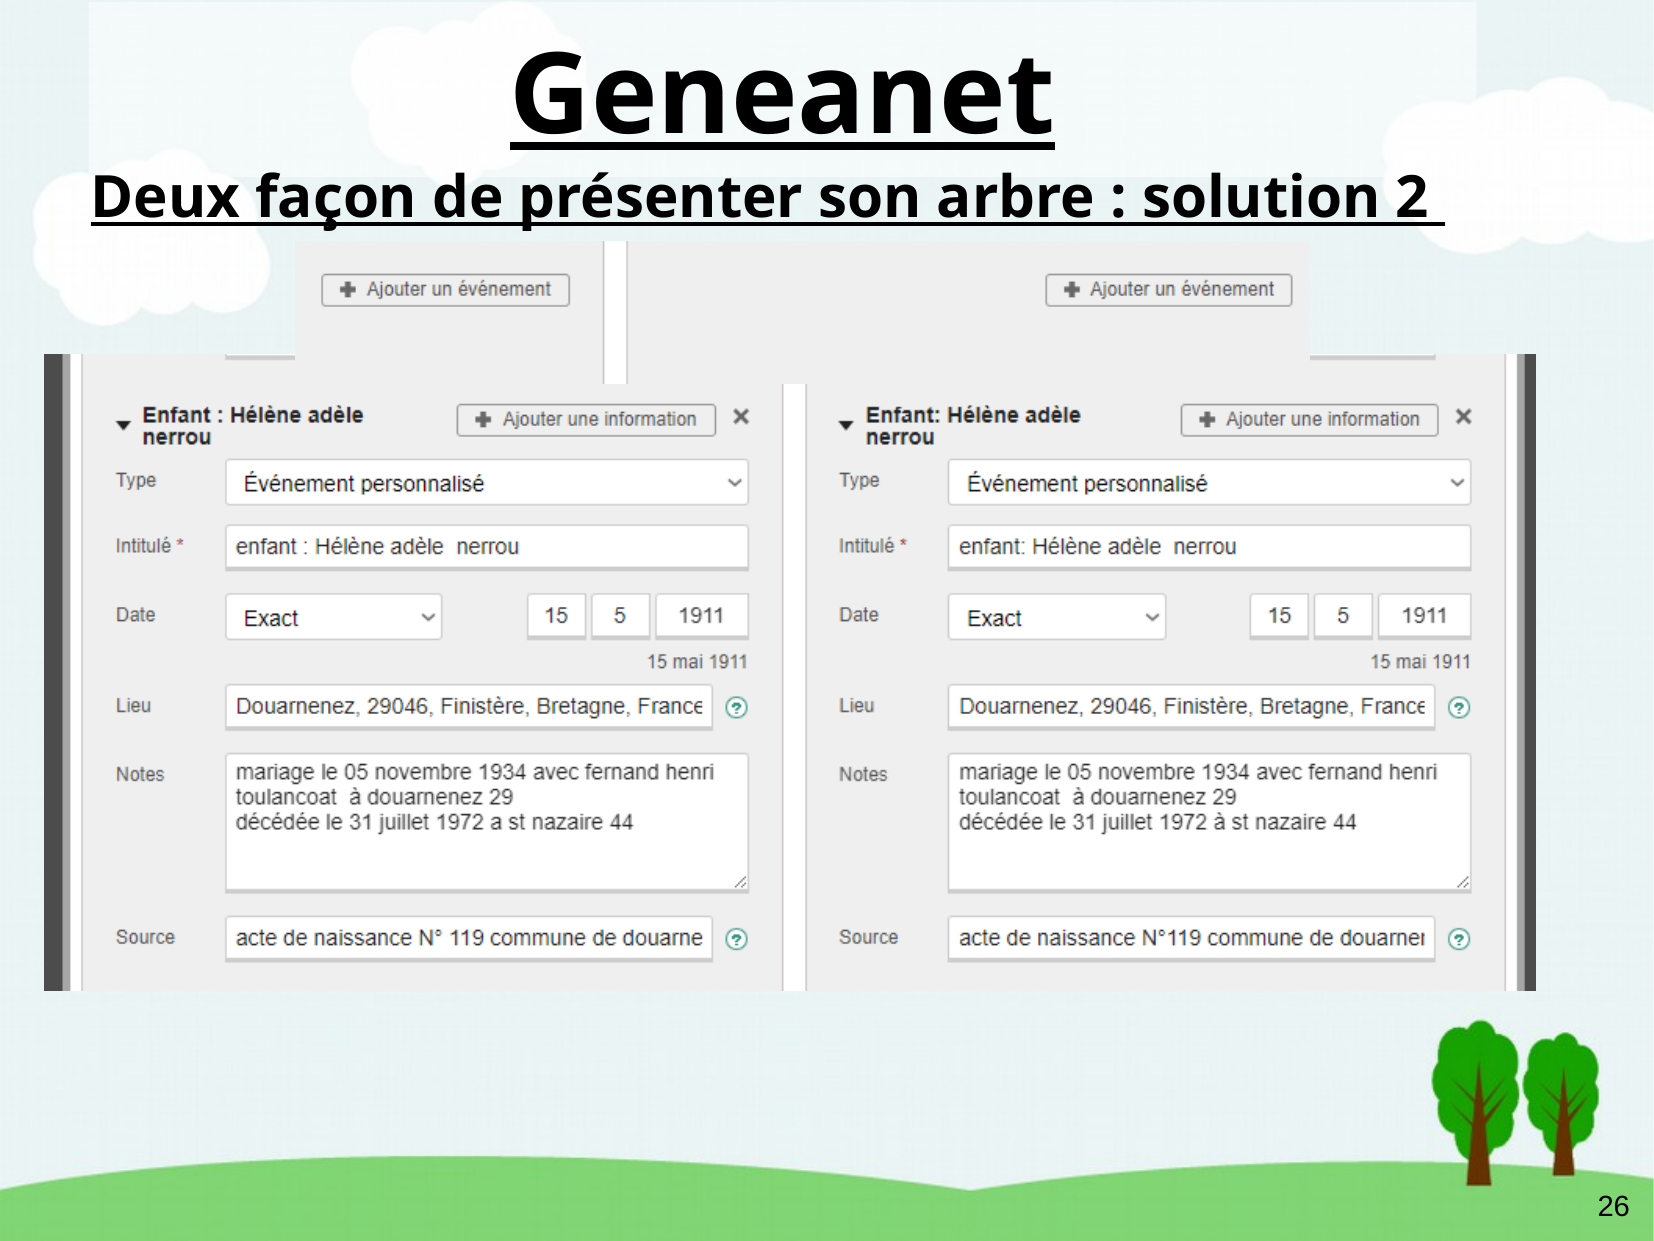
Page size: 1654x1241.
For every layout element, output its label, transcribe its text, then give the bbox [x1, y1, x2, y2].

text_box Deux façon de présenter son arbre : solution 2 [0, 147, 1536, 296]
title Geneanet [88, 2, 1477, 147]
picture [0, 0, 1654, 1241]
